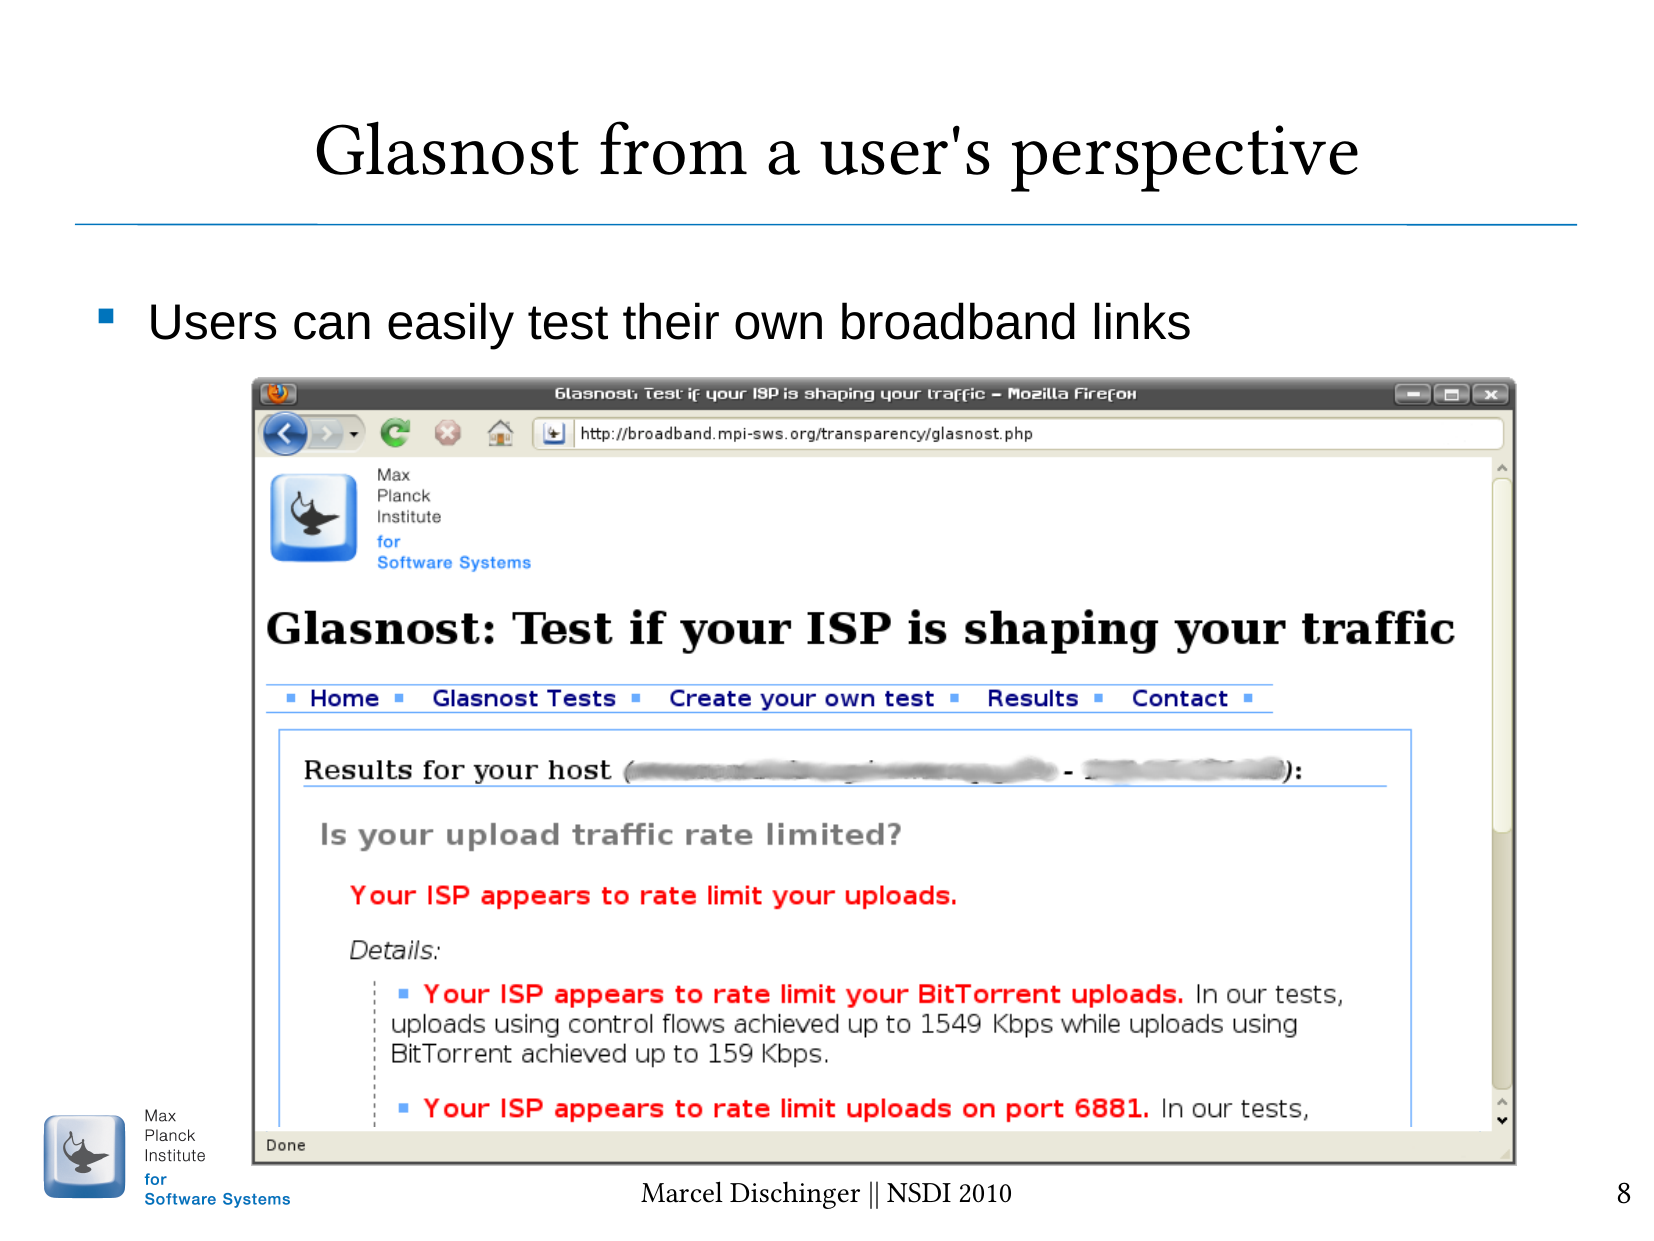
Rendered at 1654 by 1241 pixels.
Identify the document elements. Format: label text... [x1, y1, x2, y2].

title Glasnost from a user's perspective [54, 51, 1621, 252]
list Users can easily test their own broadband links [77, 277, 1579, 361]
picture [251, 377, 1517, 1166]
